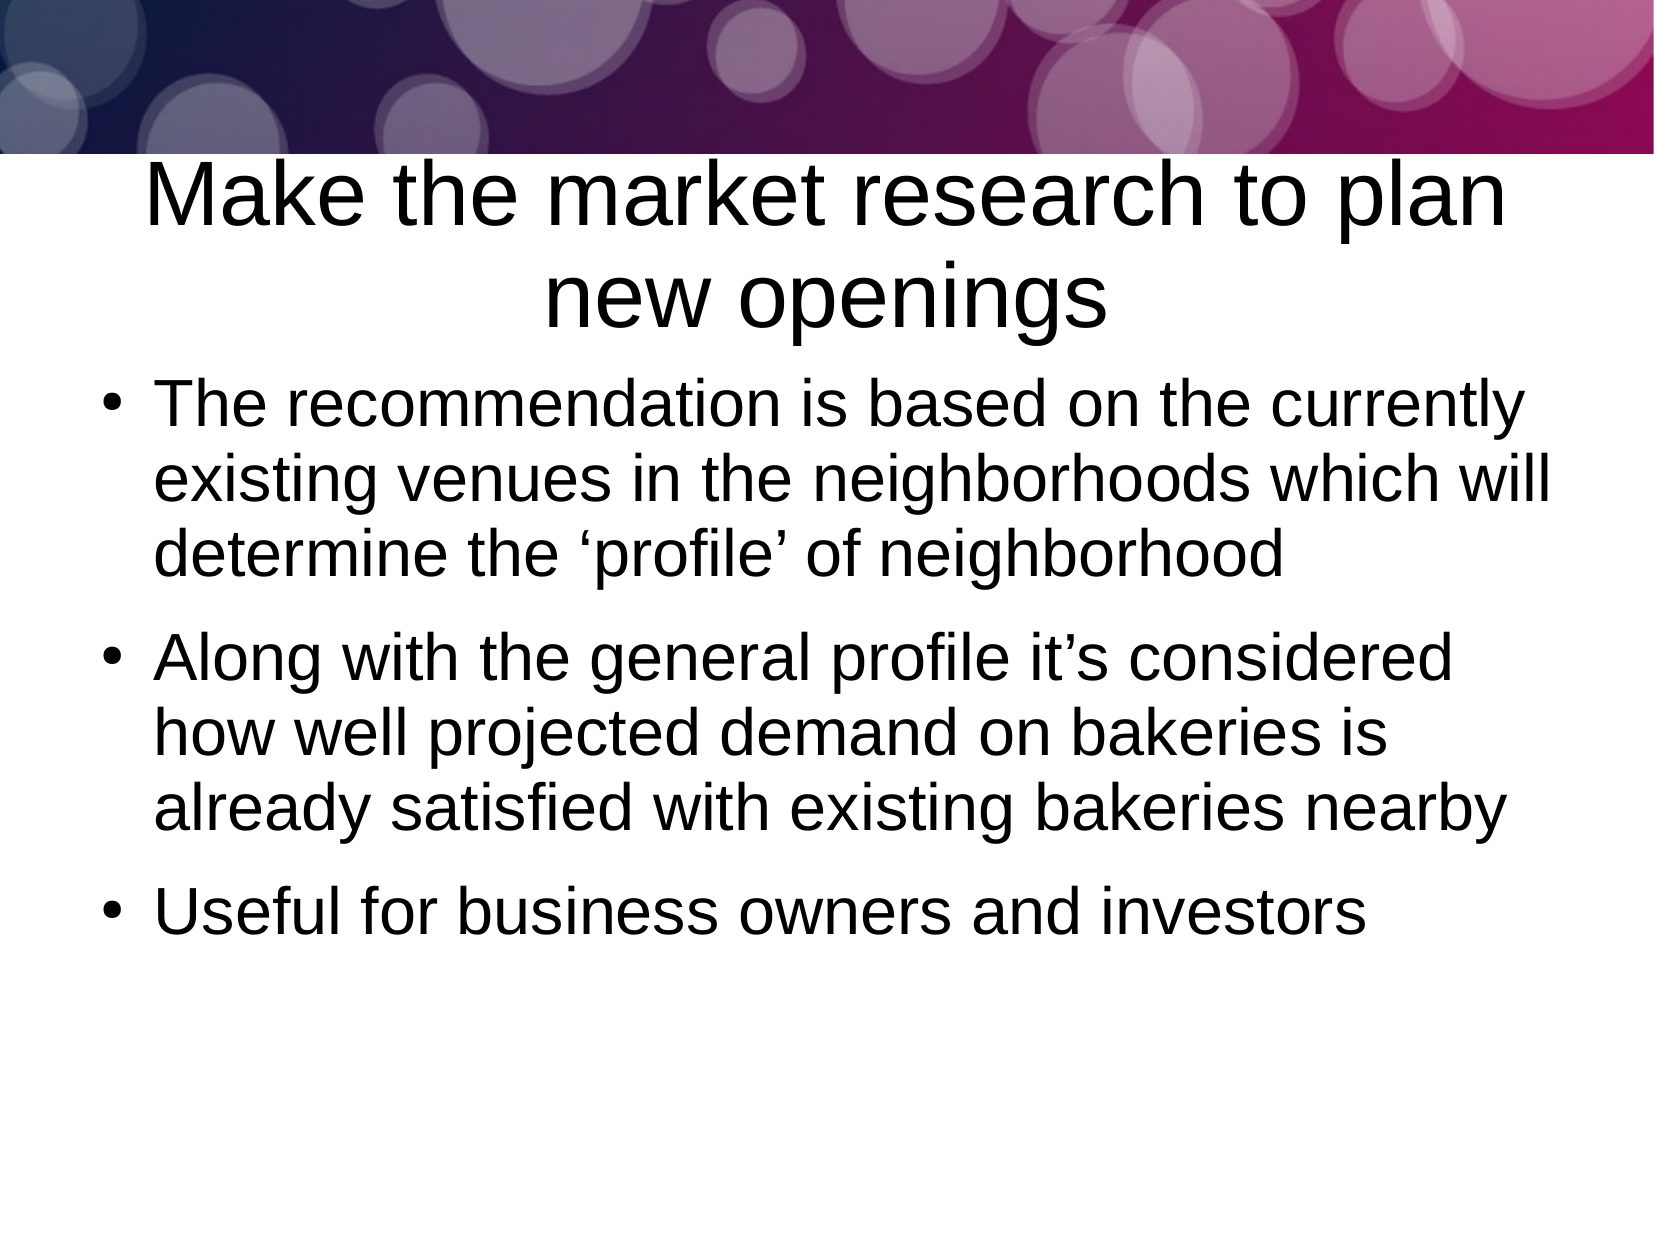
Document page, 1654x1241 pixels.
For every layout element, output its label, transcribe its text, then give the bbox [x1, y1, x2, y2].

title Make the market research to plan new openings [82, 142, 1571, 348]
list The recommendation is based on the currently existing venues in the neighborhoods which will determine the ‘profile’ of neighborhood Along with the general profile it’s considered how well projected demand on bakeries is already satisfied with existing bakeries nearby Useful for business owners and investors [82, 366, 1571, 1087]
picture [0, 0, 1654, 154]
